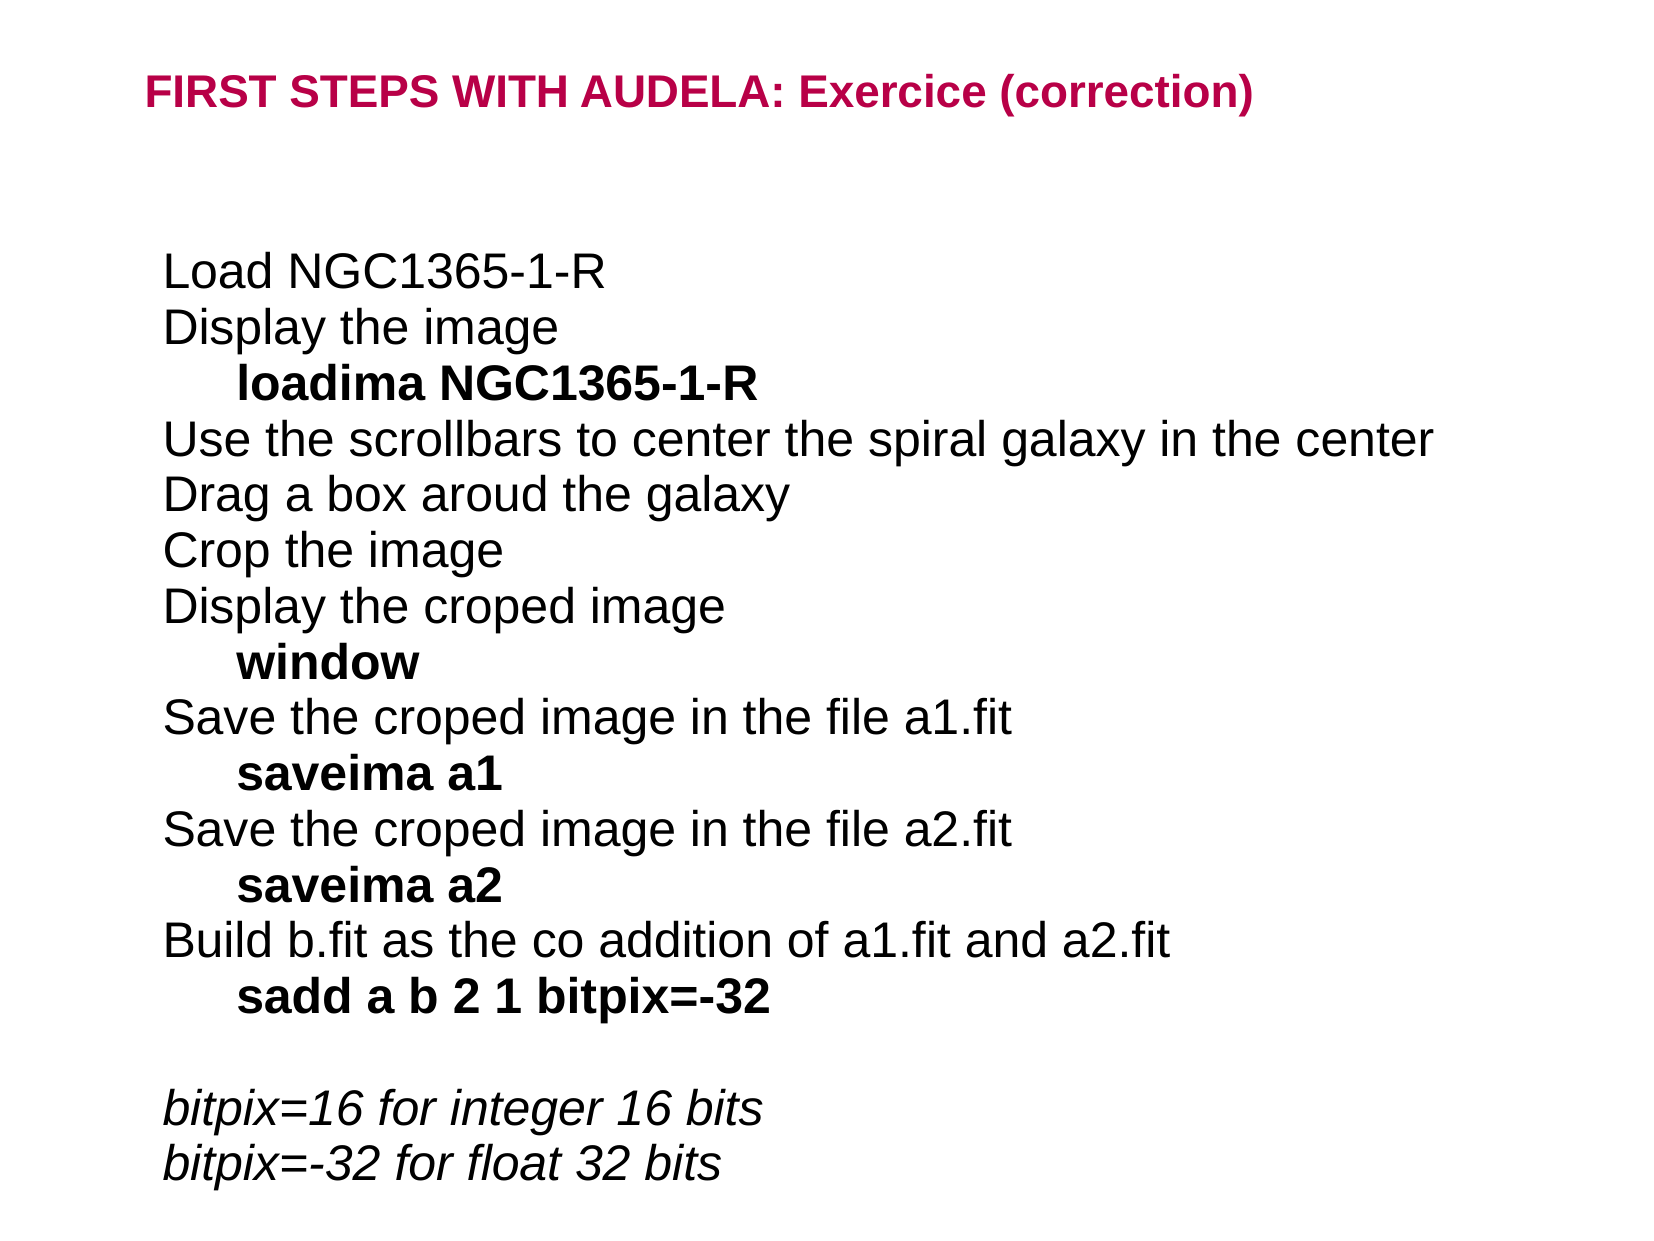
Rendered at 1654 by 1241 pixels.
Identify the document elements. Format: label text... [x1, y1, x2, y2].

text_box Load NGC1365-1-R Display the image loadima NGC1365-1-R Use the scrollbars to center the spiral galaxy in the center Drag a box aroud the galaxy Crop the image Display the croped image window Save the croped image in the file a1.fit saveima a1 Save the croped image in the file a2.fit saveima a2 Build b.fit as the co addition of a1.fit and a2.fit sadd a b 2 1 bitpix=-32 bitpix=16 for integer 16 bits bitpix=-32 for float 32 bits [147, 236, 1451, 1207]
text_box FIRST STEPS WITH AUDELA: Exercice (correction) [129, 59, 1270, 127]
